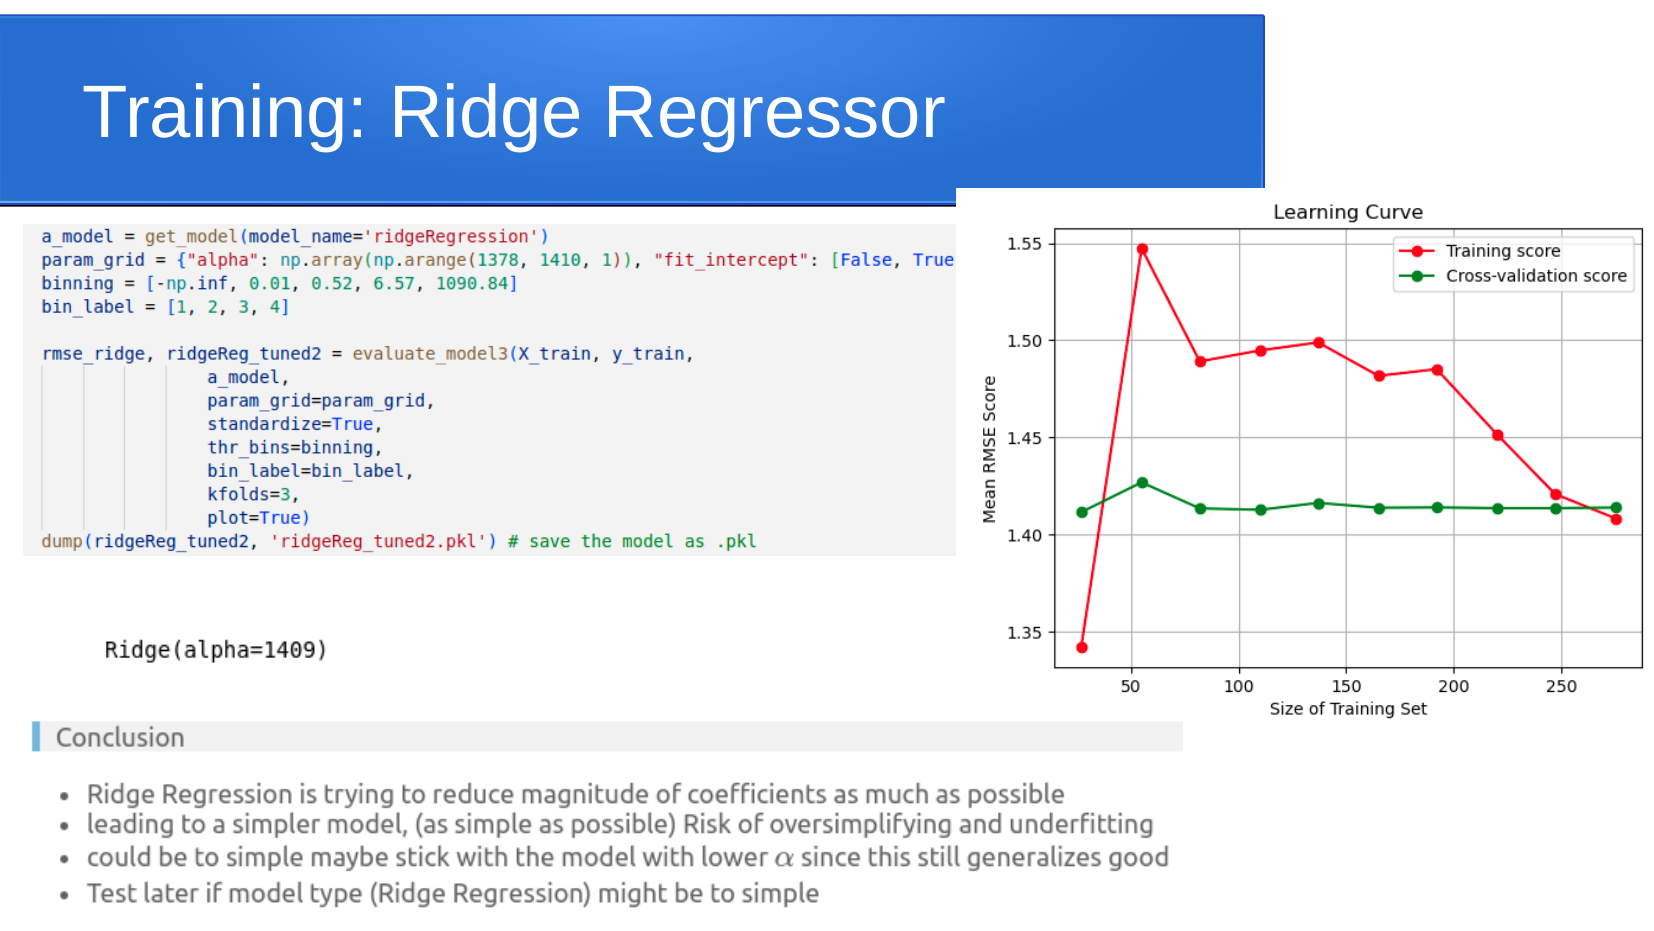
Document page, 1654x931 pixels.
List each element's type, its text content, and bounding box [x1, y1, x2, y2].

title Training: Ridge Regressor [82, 35, 1235, 189]
picture [94, 637, 332, 671]
picture [23, 188, 1654, 931]
